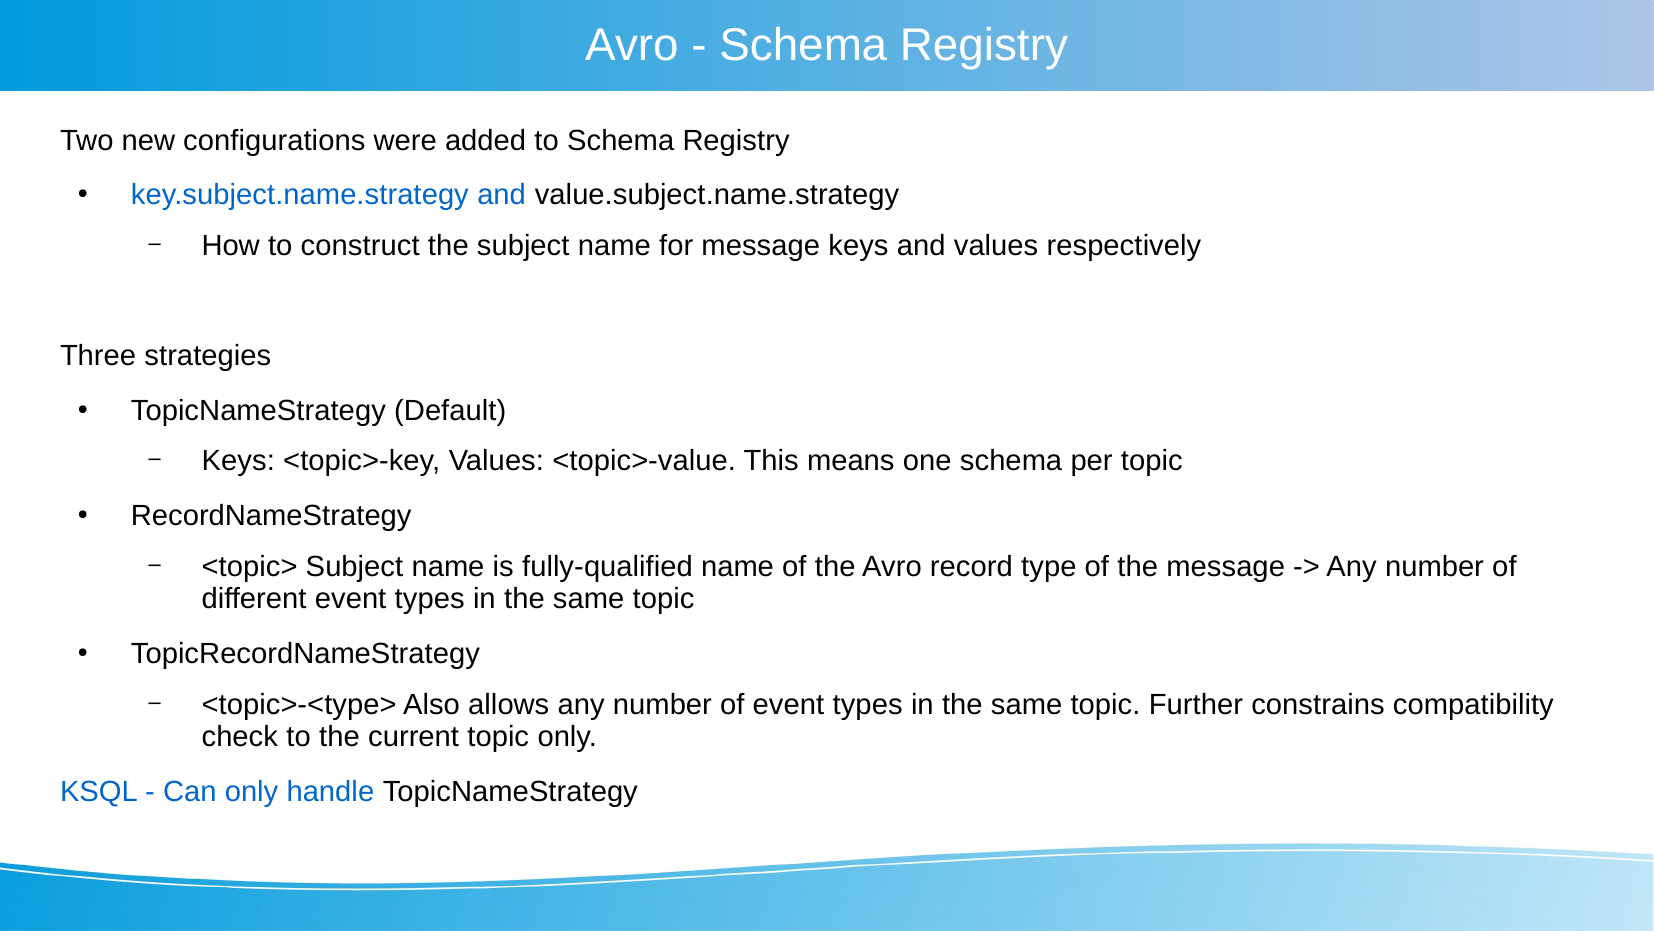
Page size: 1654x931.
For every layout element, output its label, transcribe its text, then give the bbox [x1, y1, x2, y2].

picture [0, 843, 1654, 931]
list Two new configurations were added to Schema Registry key.subject.name.strategy and value.subject.name.strategy How to construct the subject name for message keys and values respectively Three strategies TopicNameStrategy (Default) Keys: <topic>-key, Values: <topic>-value. This means one schema per topic RecordNameStrategy <topic> Subject name is fully-qualified name of the Avro record type of the message -> Any number of different event types in the same topic TopicRecordNameStrategy <topic>-<type> Also allows any number of event types in the same topic. Further constrains compatibility check to the current topic only. KSQL - Can only handle TopicNameStrategy [60, 123, 1591, 833]
title Avro - Schema Registry [82, 5, 1571, 85]
